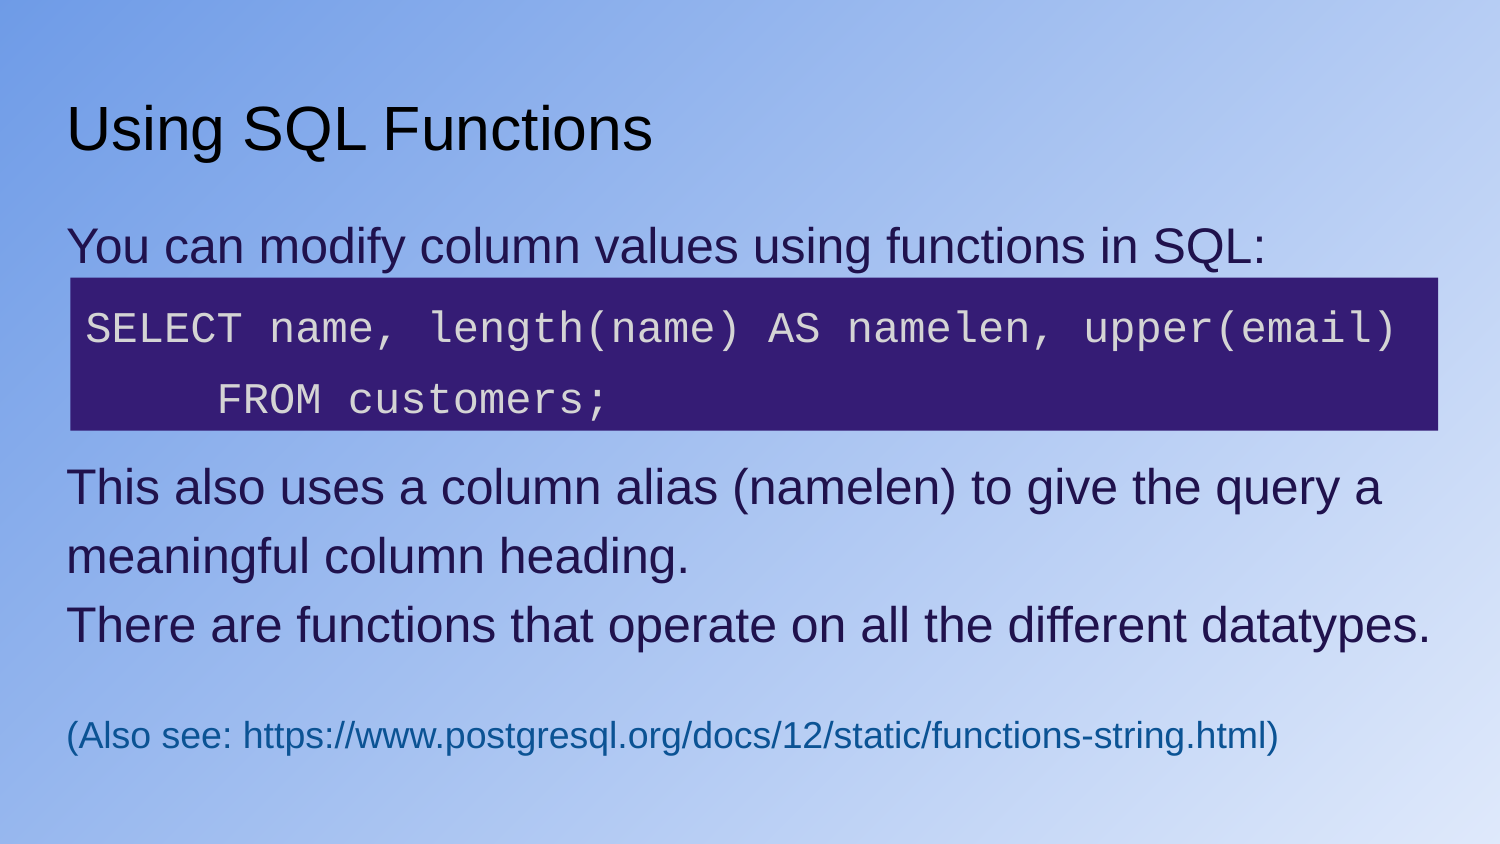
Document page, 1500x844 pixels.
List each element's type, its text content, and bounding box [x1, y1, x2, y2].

title Using SQL Functions [51, 72, 1449, 167]
text_box SELECT name, length(name) AS namelen, upper(email) FROM customers; [70, 277, 1439, 431]
list You can modify column values using functions in SQL: This also uses a column alias (namelen) to give the query a meaningful column heading. There are functions that operate on all the different datatypes. (Also see: https://www.postgresql.org/docs/12/static/functions-string.html) [51, 189, 1449, 750]
